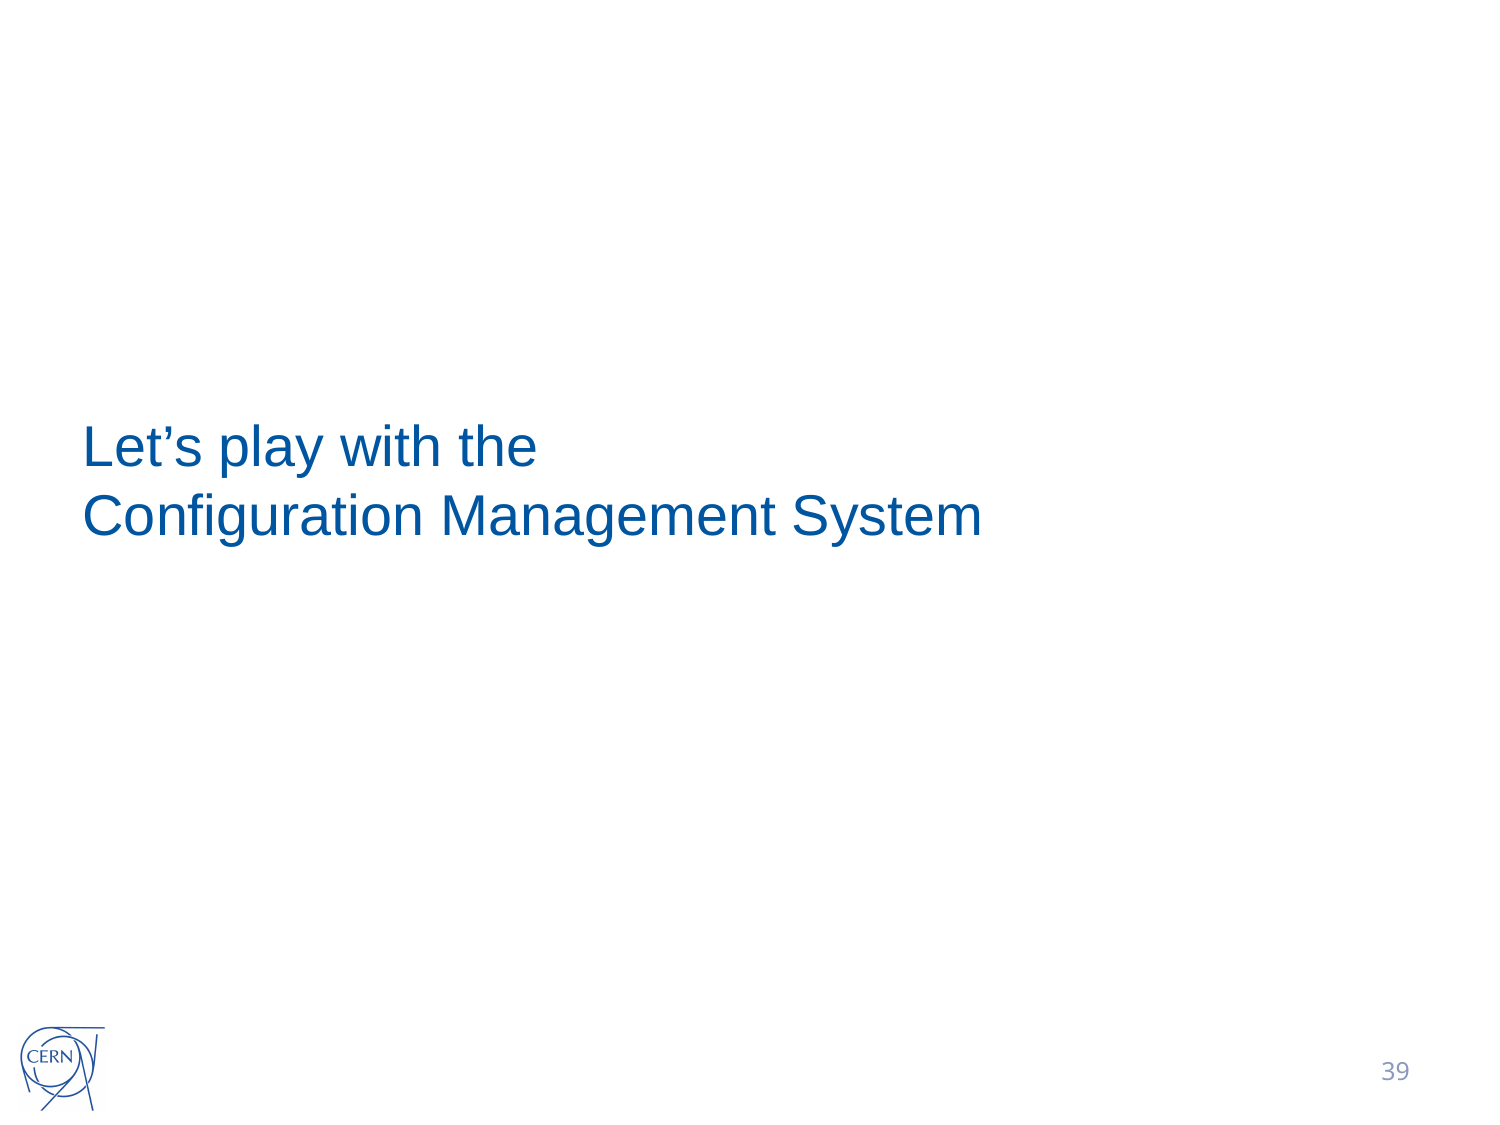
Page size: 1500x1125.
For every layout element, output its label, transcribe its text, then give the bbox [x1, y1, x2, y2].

slide_number <number> [1342, 1042, 1425, 1103]
title Let’s play with the Configuration Management System [75, 401, 1425, 556]
picture [18, 1025, 106, 1112]
